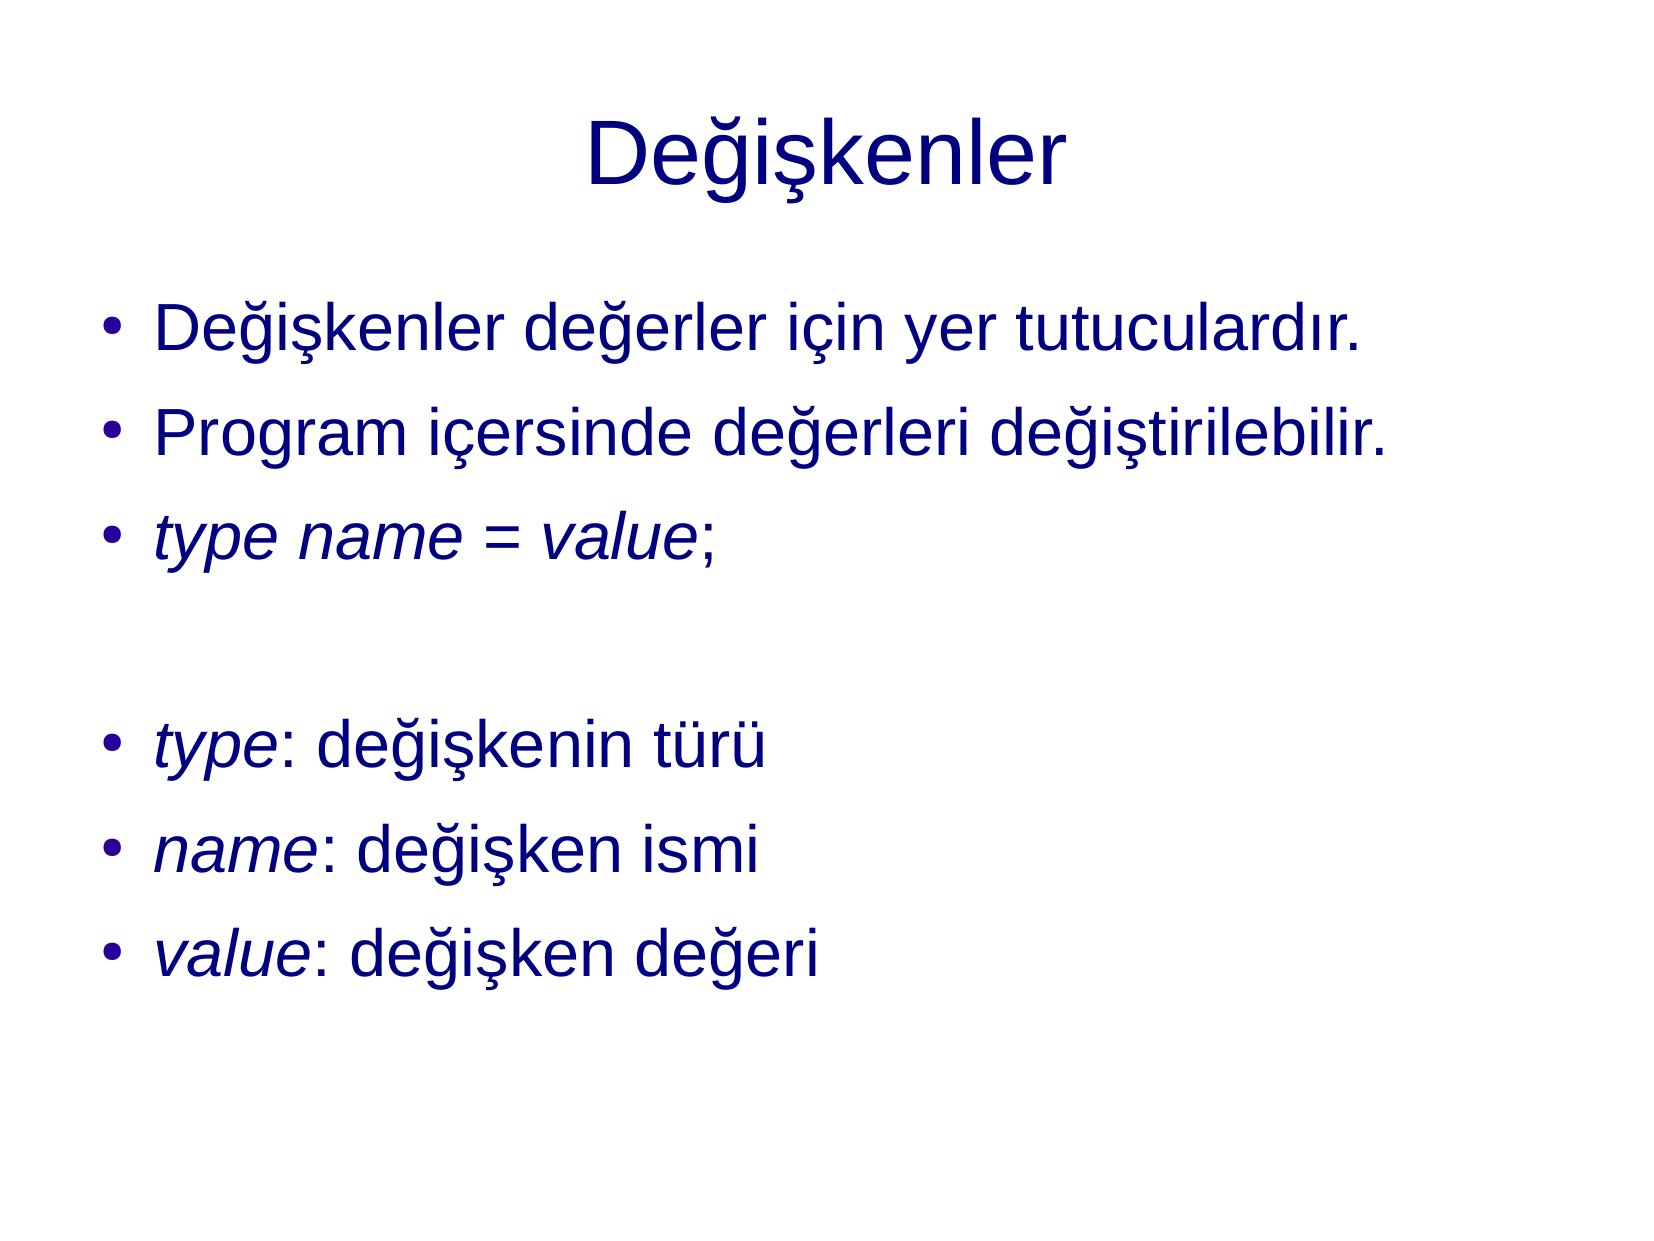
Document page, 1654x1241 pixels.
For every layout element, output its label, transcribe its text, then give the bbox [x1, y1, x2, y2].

list Değişkenler değerler için yer tutuculardır. Program içersinde değerleri değiştirilebilir. type name = value; type: değişkenin türü name: değişken ismi value: değişken değeri [82, 290, 1571, 1109]
title Değişkenler [82, 49, 1571, 257]
